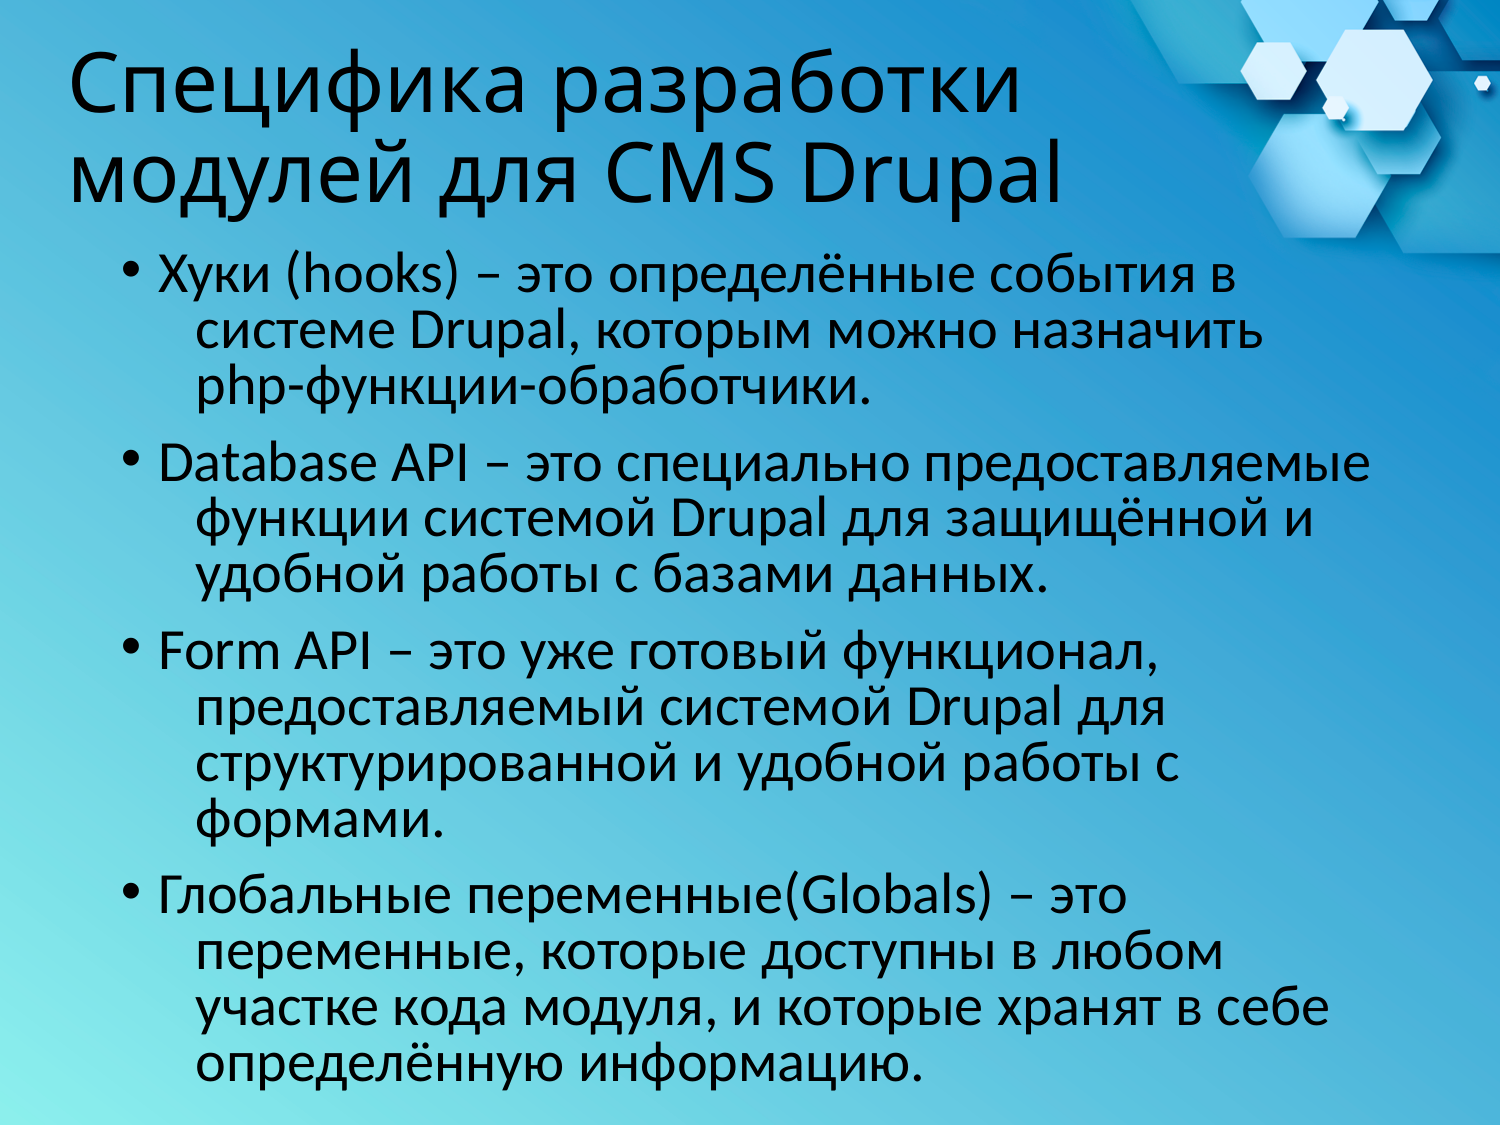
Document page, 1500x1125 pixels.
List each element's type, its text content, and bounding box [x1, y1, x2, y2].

title Специфика разработки модулей для CMS Drupal [52, 21, 1346, 241]
list Хуки (hooks) – это определённые события в системе Drupal, которым можно назначить php-функции-обработчики. Database API – это специально предоставляемые функции системой Drupal для защищённой и удобной работы с базами данных. Form API – это уже готовый функционал, предоставляемый системой Drupal для структурированной и удобной работы с формами. Глобальные переменные(Globals) – это переменные, которые доступны в любом участке кода модуля, и которые хранят в себе определённую информацию. [105, 240, 1397, 1111]
